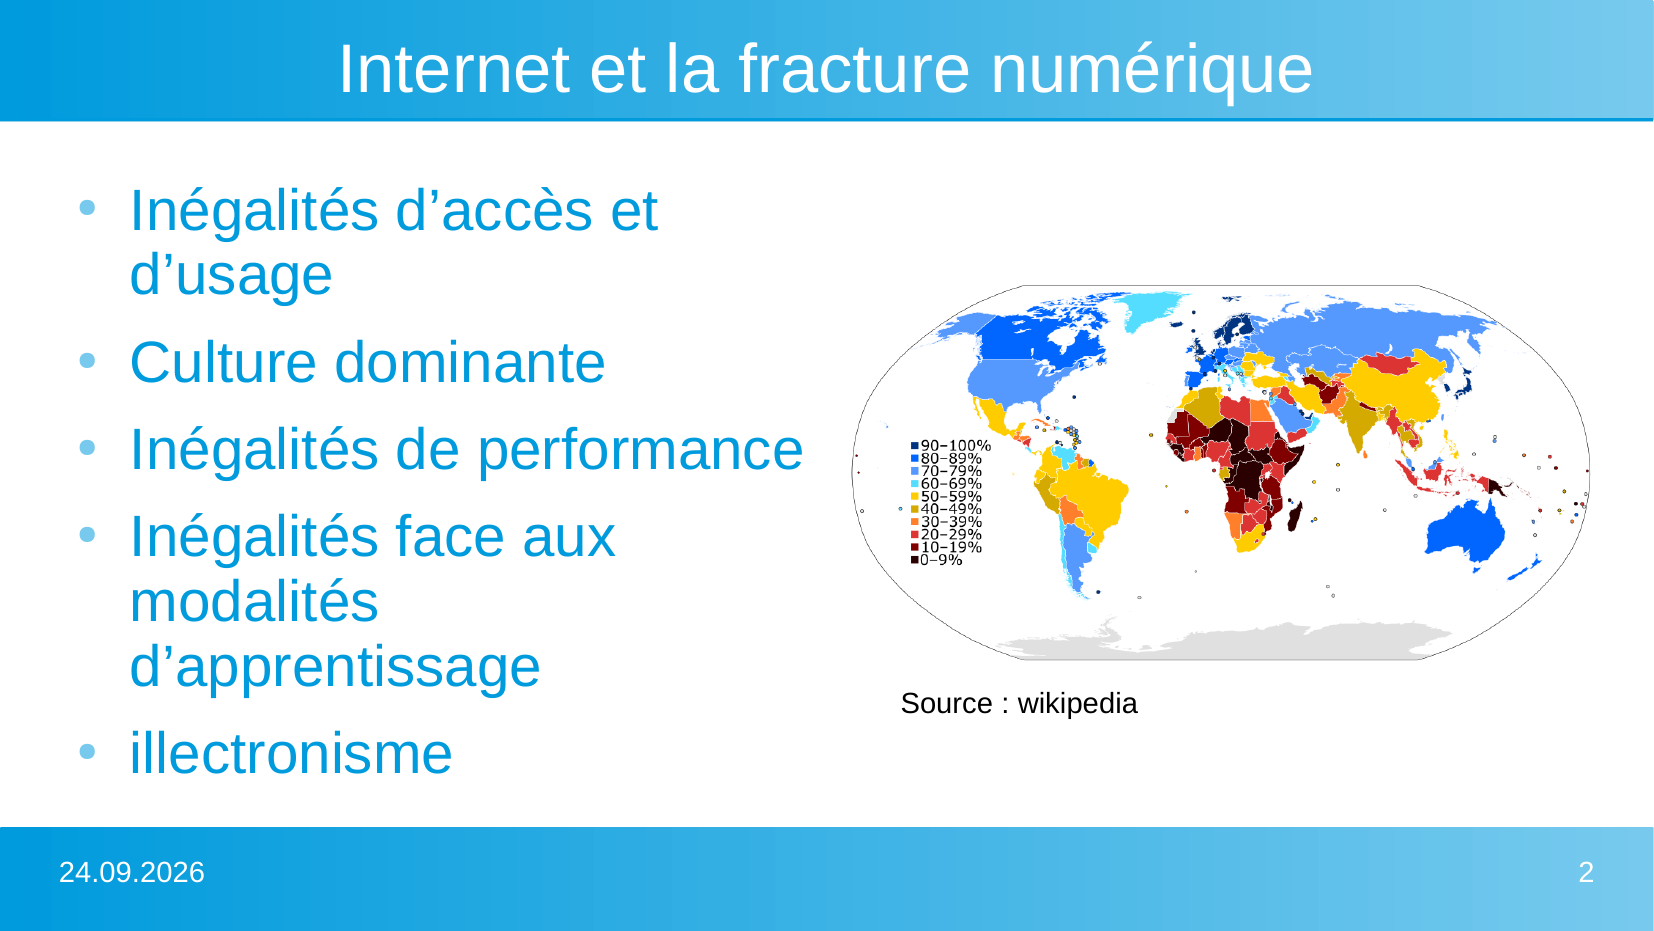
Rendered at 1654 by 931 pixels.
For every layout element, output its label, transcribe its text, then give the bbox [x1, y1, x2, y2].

list Inégalités d’accès et d’usage Culture dominante Inégalités de performance Inégalités face aux modalités d’apprentissage illectronisme [59, 177, 809, 768]
title Internet et la fracture numérique [59, 29, 1595, 108]
picture [845, 280, 1595, 665]
text_box Source : wikipedia [885, 679, 1565, 727]
